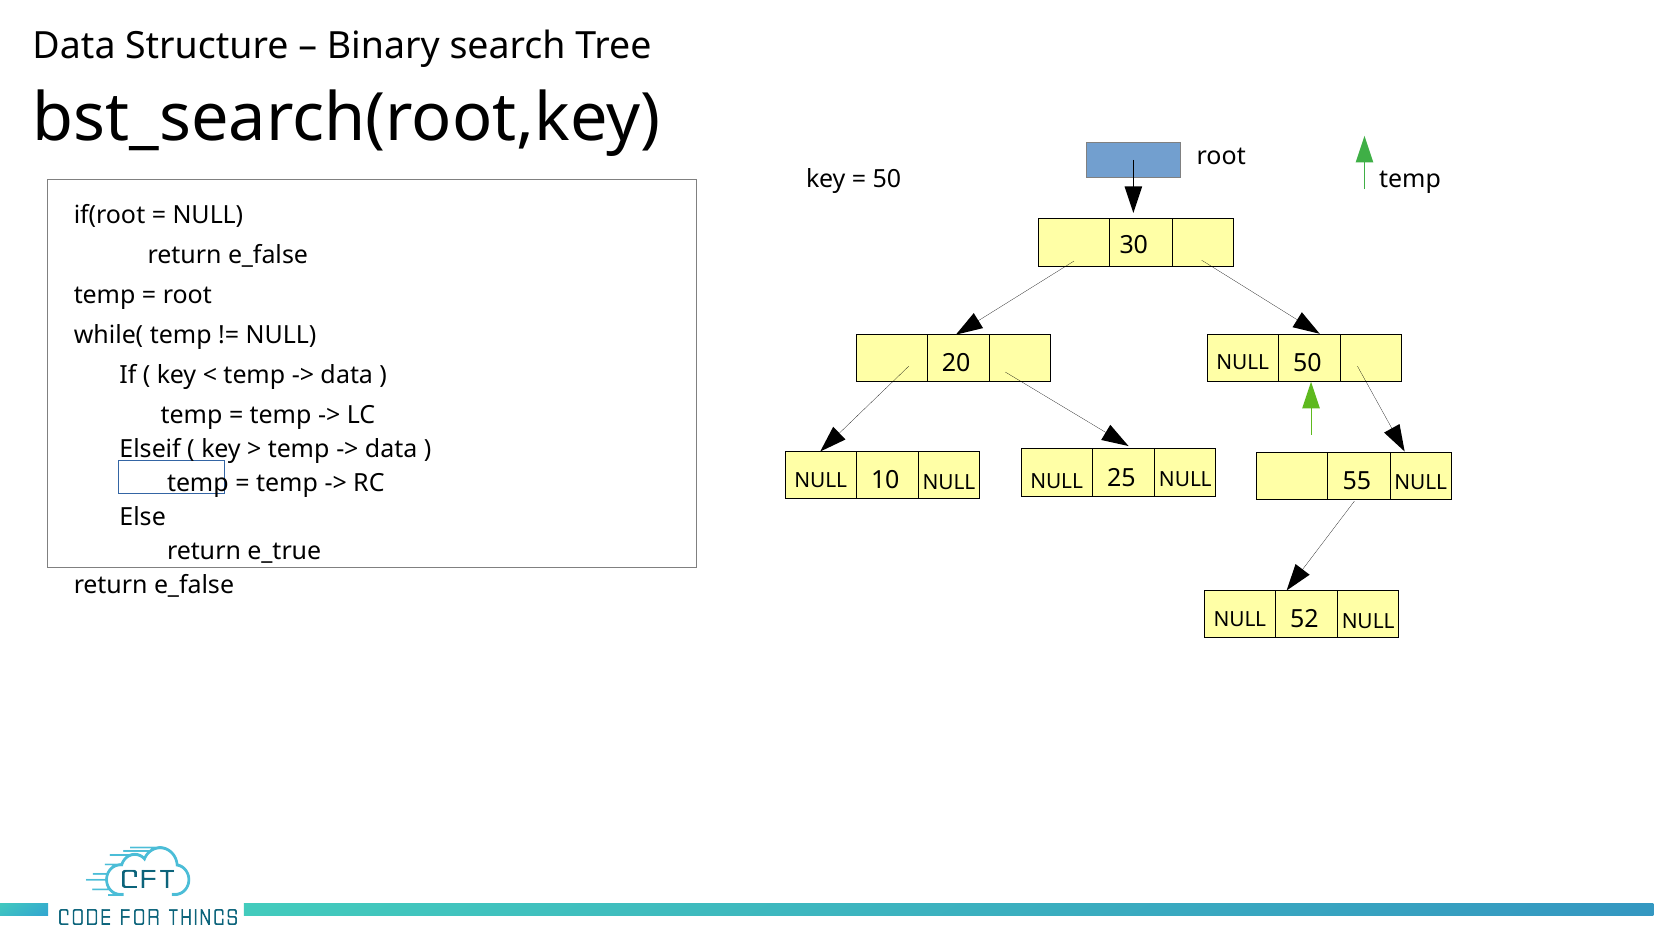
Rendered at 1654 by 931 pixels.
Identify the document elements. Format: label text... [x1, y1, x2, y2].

text_box [1038, 218, 1109, 267]
text_box 50 [1278, 337, 1341, 382]
text_box 30 [1104, 219, 1167, 264]
text_box [47, 179, 697, 568]
text_box if(root = NULL) return e_false temp = root while( temp != NULL) If ( key < temp -> data ) temp = temp -> LC Elseif ( key > temp -> data ) temp = temp -> RC Else return e_true return e_false [59, 189, 556, 556]
text_box [1021, 448, 1092, 458]
text_box [1341, 334, 1402, 382]
text_box NULL [1015, 458, 1100, 498]
text_box root [1181, 130, 1262, 175]
picture [59, 846, 237, 925]
text_box NULL [1379, 460, 1464, 500]
text_box [1110, 218, 1172, 267]
text_box [856, 334, 927, 382]
text_box [1391, 452, 1452, 460]
text_box NULL [1201, 340, 1286, 380]
text_box NULL [779, 457, 863, 497]
text_box 20 [927, 337, 989, 382]
text_box NULL [1198, 596, 1283, 636]
text_box [1256, 452, 1327, 500]
text_box NULL [1144, 456, 1228, 496]
text_box 55 [1327, 455, 1390, 500]
text_box NULL [908, 459, 992, 499]
text_box [785, 451, 856, 457]
text_box 25 [1092, 451, 1155, 497]
text_box [919, 451, 980, 459]
text_box [1155, 448, 1216, 456]
text_box [1204, 590, 1275, 596]
text_box [1173, 218, 1234, 267]
text_box NULL [1327, 598, 1411, 638]
text_box 52 [1275, 593, 1338, 638]
text_box [1207, 334, 1278, 340]
text_box temp [1364, 153, 1460, 198]
text_box [1338, 590, 1399, 598]
text_box [1086, 142, 1181, 178]
text_box [990, 334, 1051, 382]
title Data Structure – Binary search Tree bst_search(root,key) [32, 12, 1184, 166]
text_box key = 50 [791, 153, 945, 198]
text_box 10 [856, 454, 918, 499]
